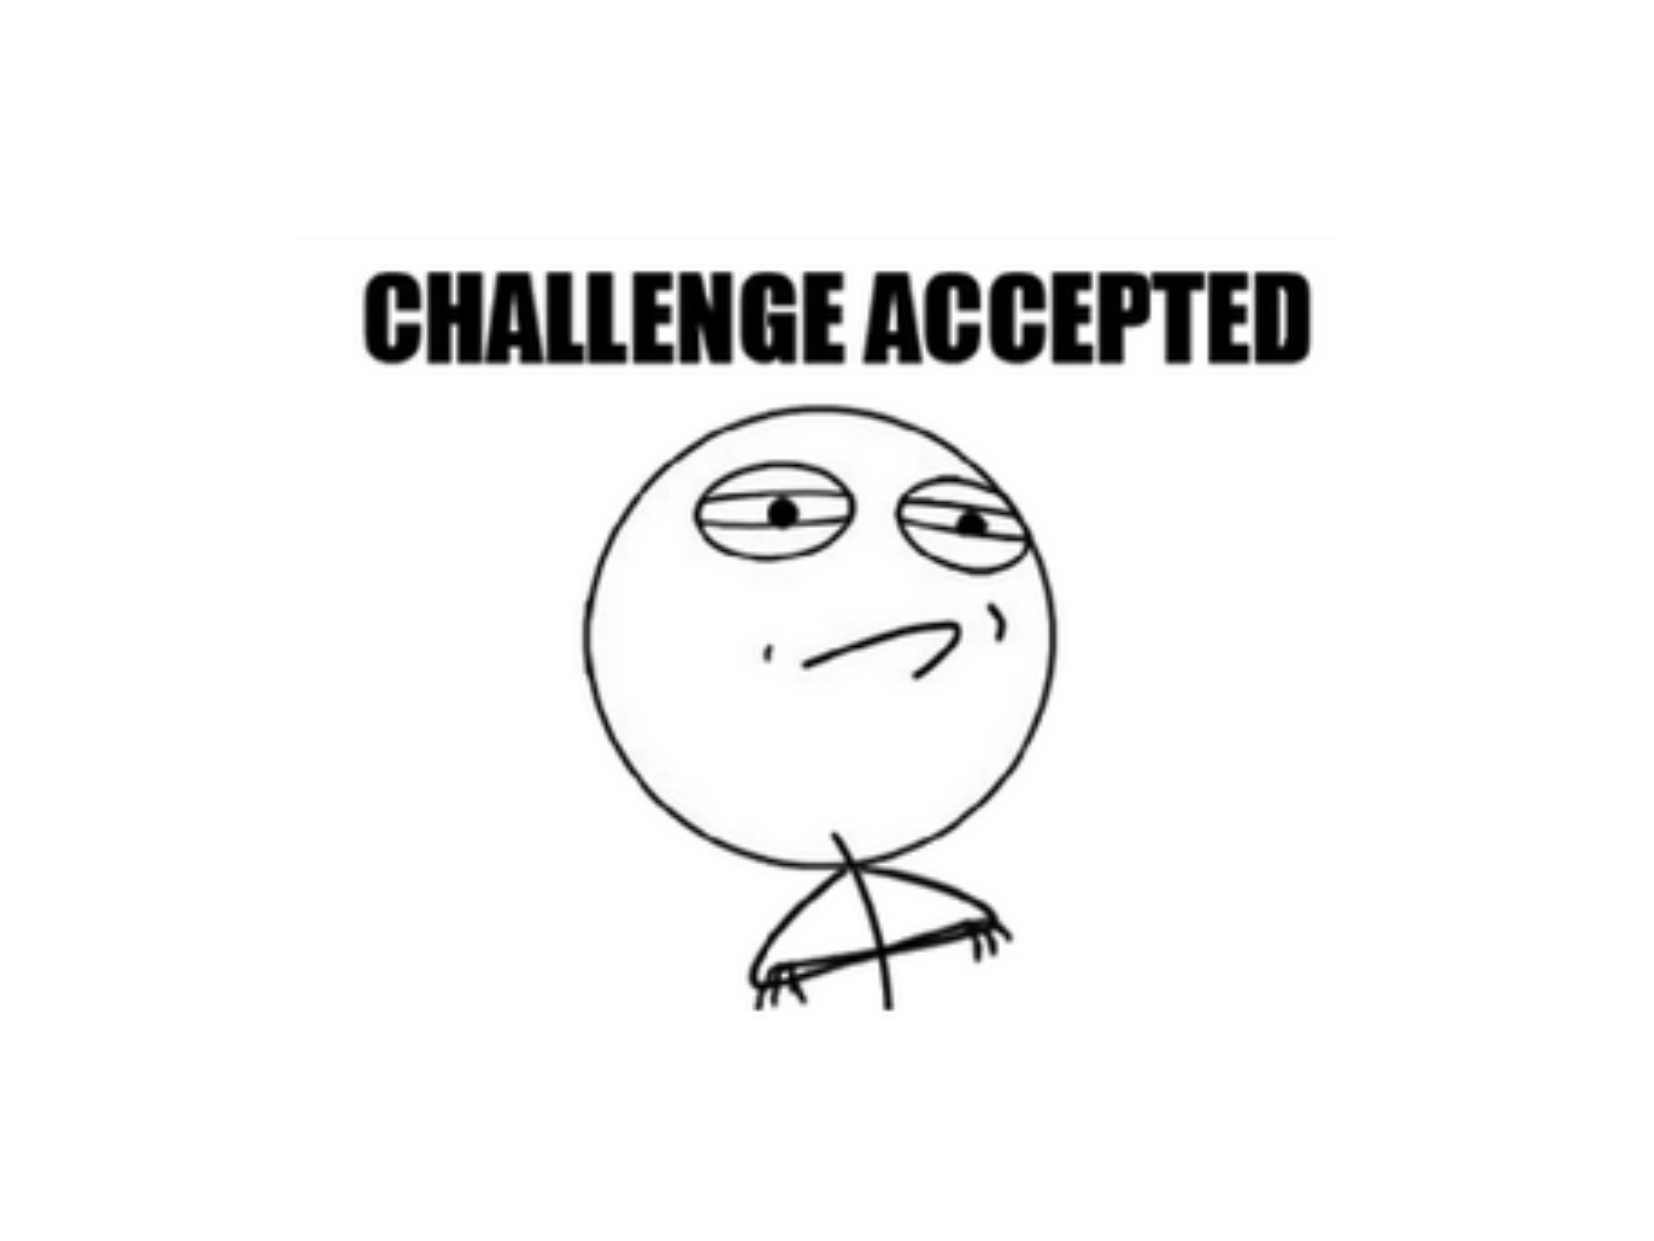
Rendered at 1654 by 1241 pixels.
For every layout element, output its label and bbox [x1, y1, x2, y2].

picture [295, 236, 1336, 1034]
